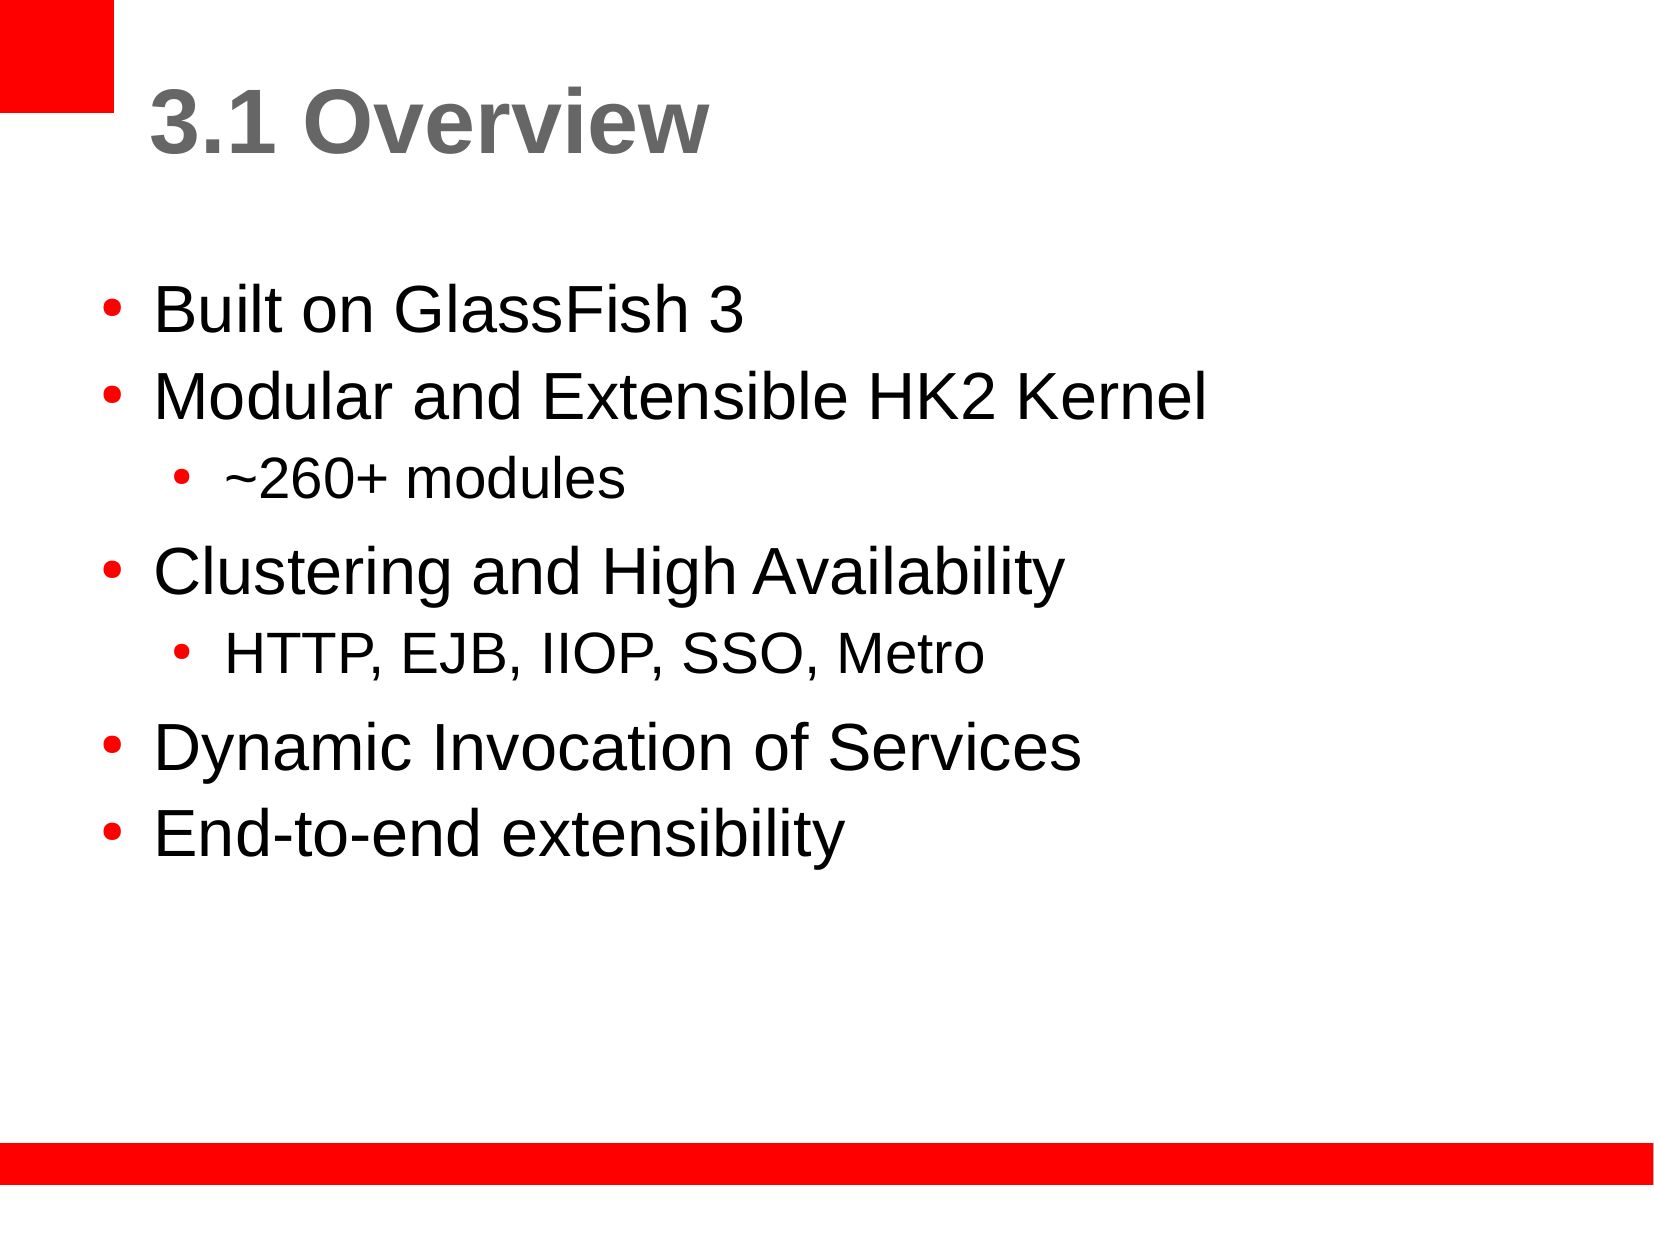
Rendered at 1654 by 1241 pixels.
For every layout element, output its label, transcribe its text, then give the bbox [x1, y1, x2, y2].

title 3.1 Overview [149, 31, 1595, 212]
list Built on GlassFish 3 Modular and Extensible HK2 Kernel ~260+ modules Clustering and High Availability HTTP, EJB, IIOP, SSO, Metro Dynamic Invocation of Services End-to-end extensibility [82, 272, 1571, 1077]
picture [0, 0, 114, 113]
picture [0, 1143, 1654, 1185]
